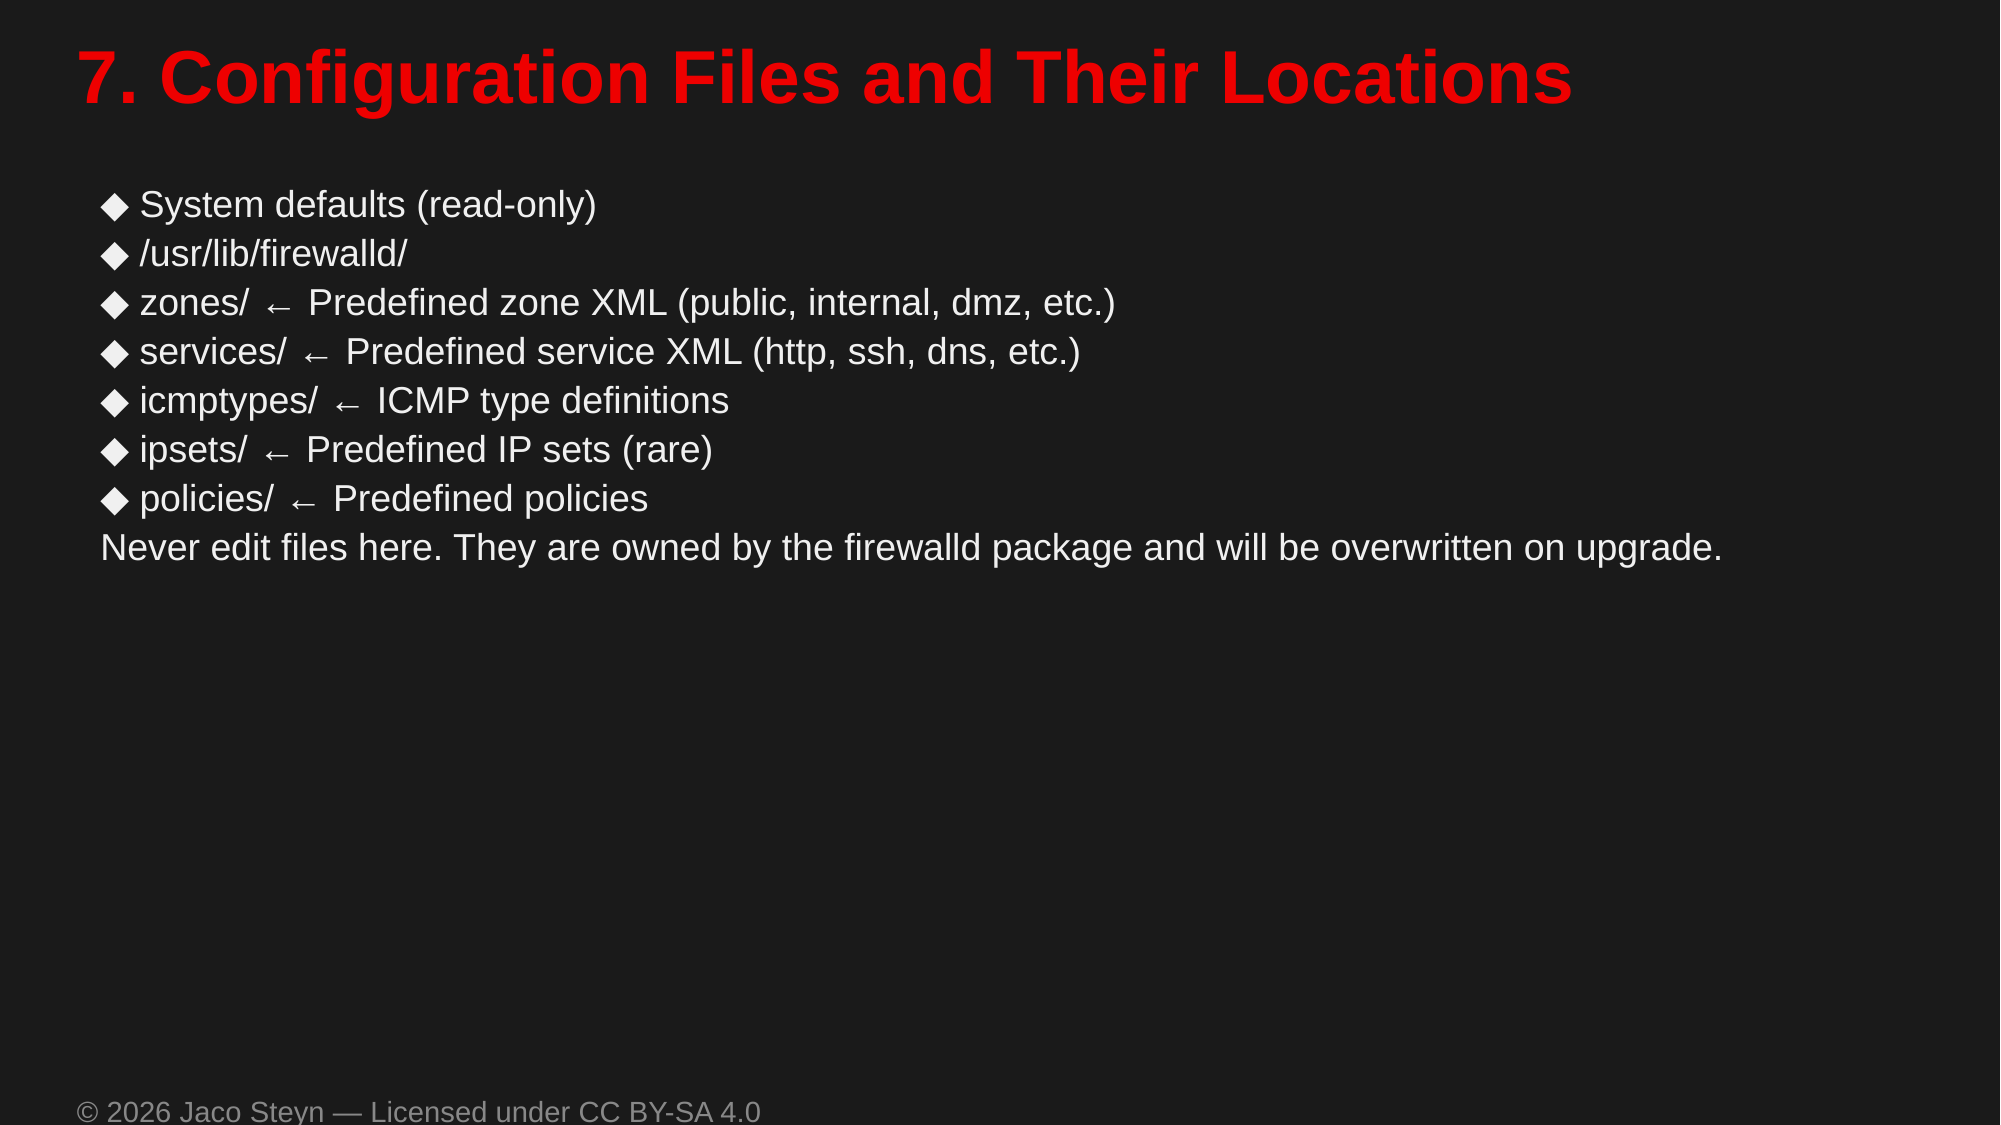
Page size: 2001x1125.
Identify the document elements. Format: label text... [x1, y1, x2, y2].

text_box 7. Configuration Files and Their Locations [59, 23, 1942, 154]
text_box © 2026 Jaco Steyn — Licensed under CC BY-SA 4.0 [59, 1083, 1942, 1120]
text_box ◆ System defaults (read-only) ◆ /usr/lib/firewalld/ ◆ zones/ ← Predefined zone XML (public, internal, dmz, etc.) ◆ services/ ← Predefined service XML (http, ssh, dns, etc.) ◆ icmptypes/ ← ICMP type definitions ◆ ipsets/ ← Predefined IP sets (rare) ◆ policies/ ← Predefined policies Never edit files here. They are owned by the firewalld package and will be overwritten on upgrade. [59, 171, 1942, 1083]
